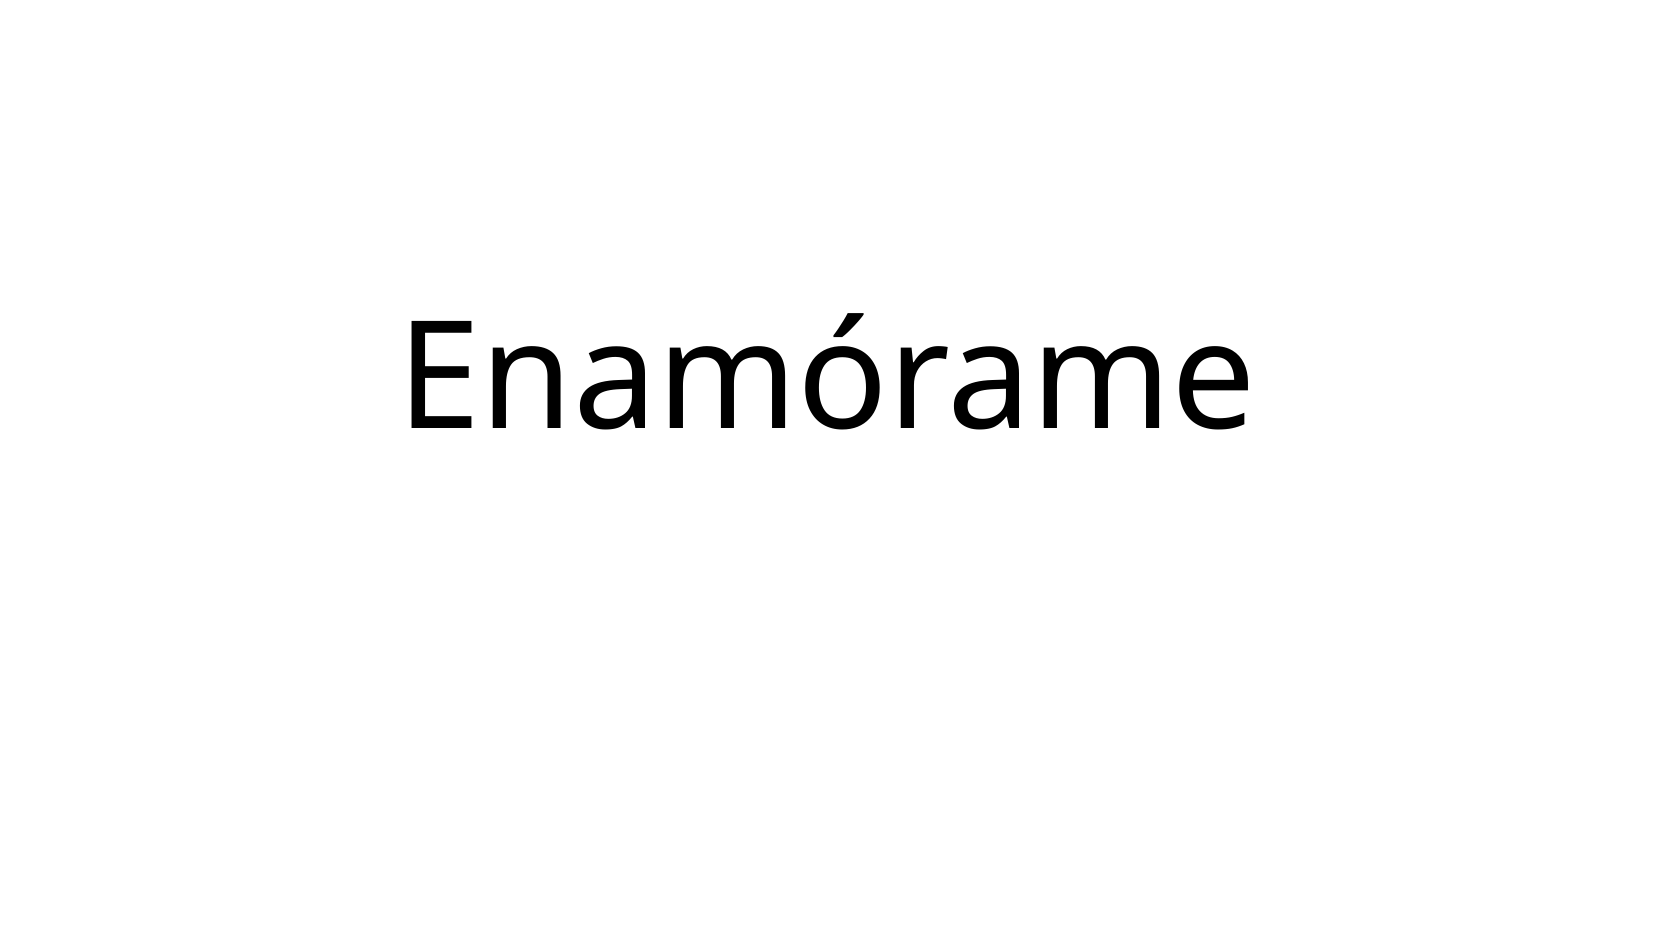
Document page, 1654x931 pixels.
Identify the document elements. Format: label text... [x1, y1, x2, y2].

title Enamórame [0, 264, 1654, 477]
